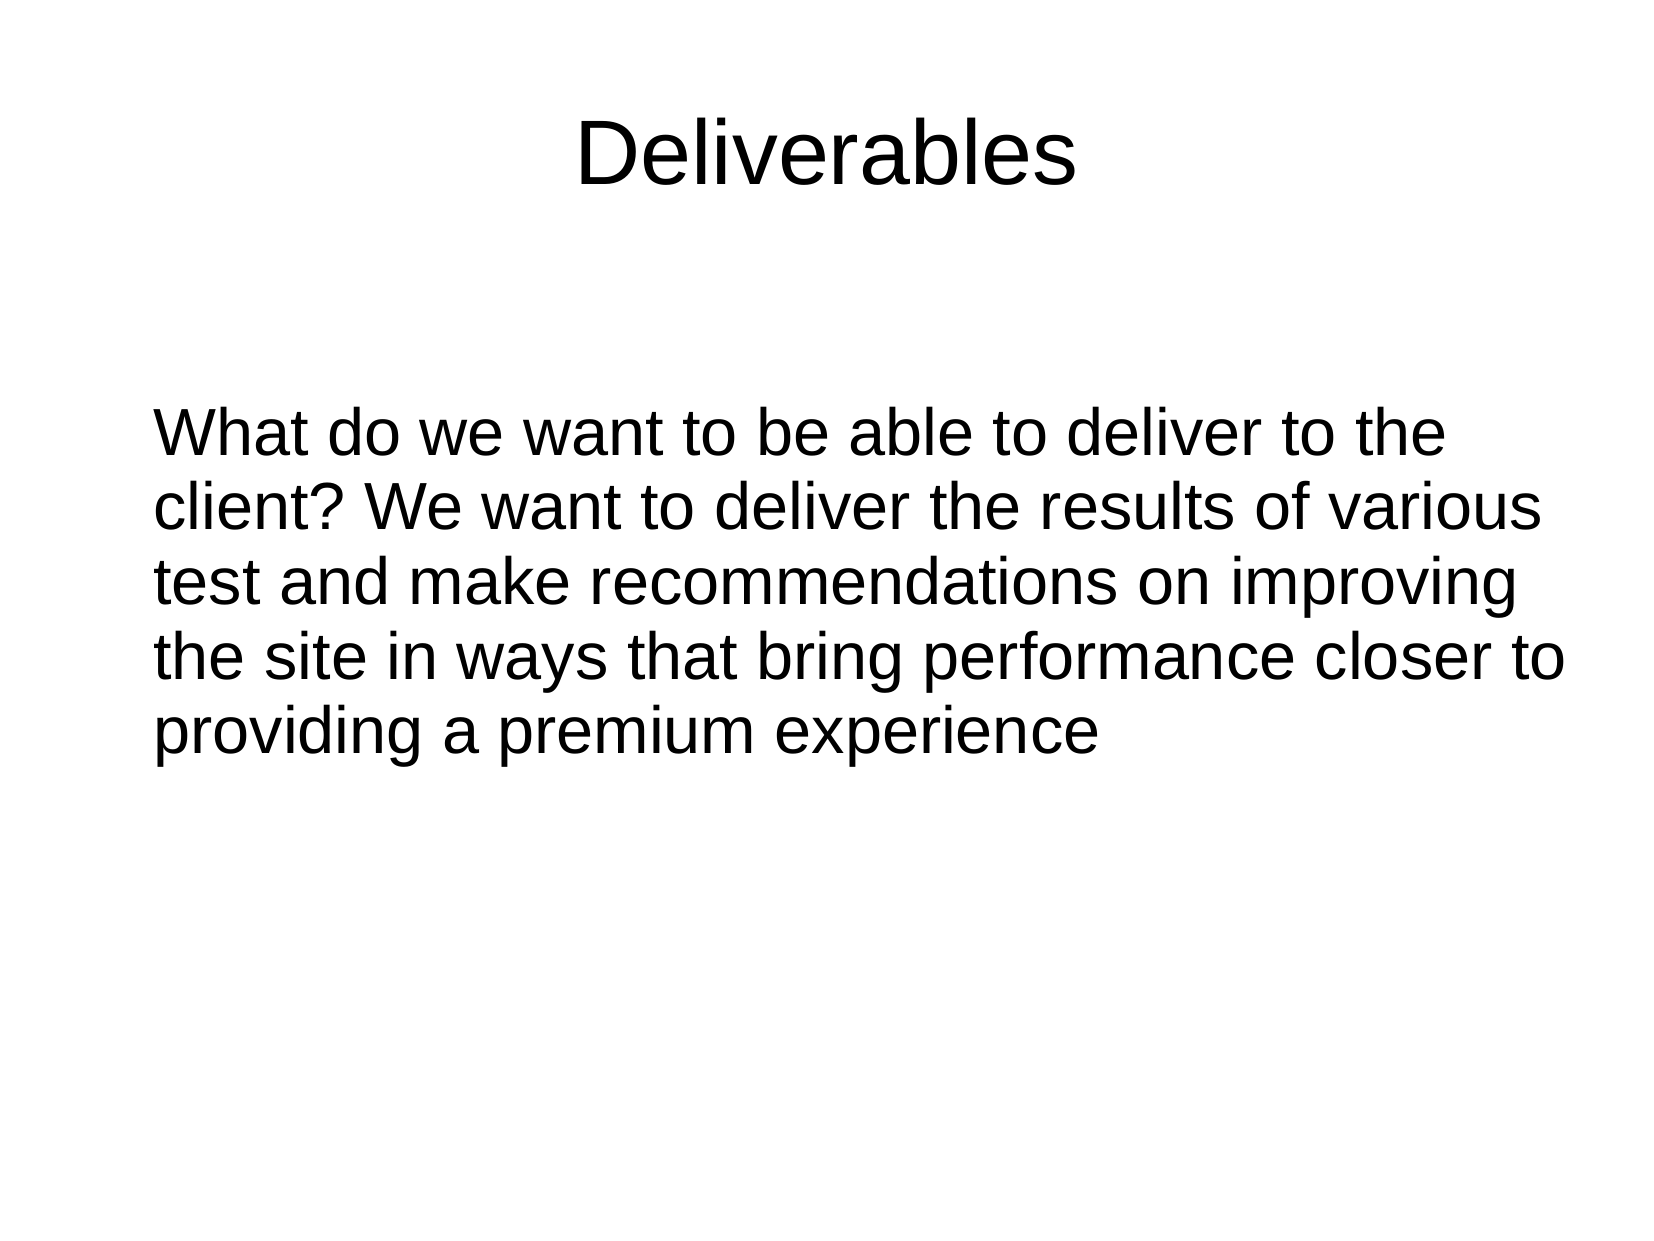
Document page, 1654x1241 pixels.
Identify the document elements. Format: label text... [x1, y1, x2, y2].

list What do we want to be able to deliver to the client? We want to deliver the results of various test and make recommendations on improving the site in ways that bring performance closer to providing a premium experience [82, 290, 1571, 1109]
title Deliverables [82, 49, 1571, 257]
